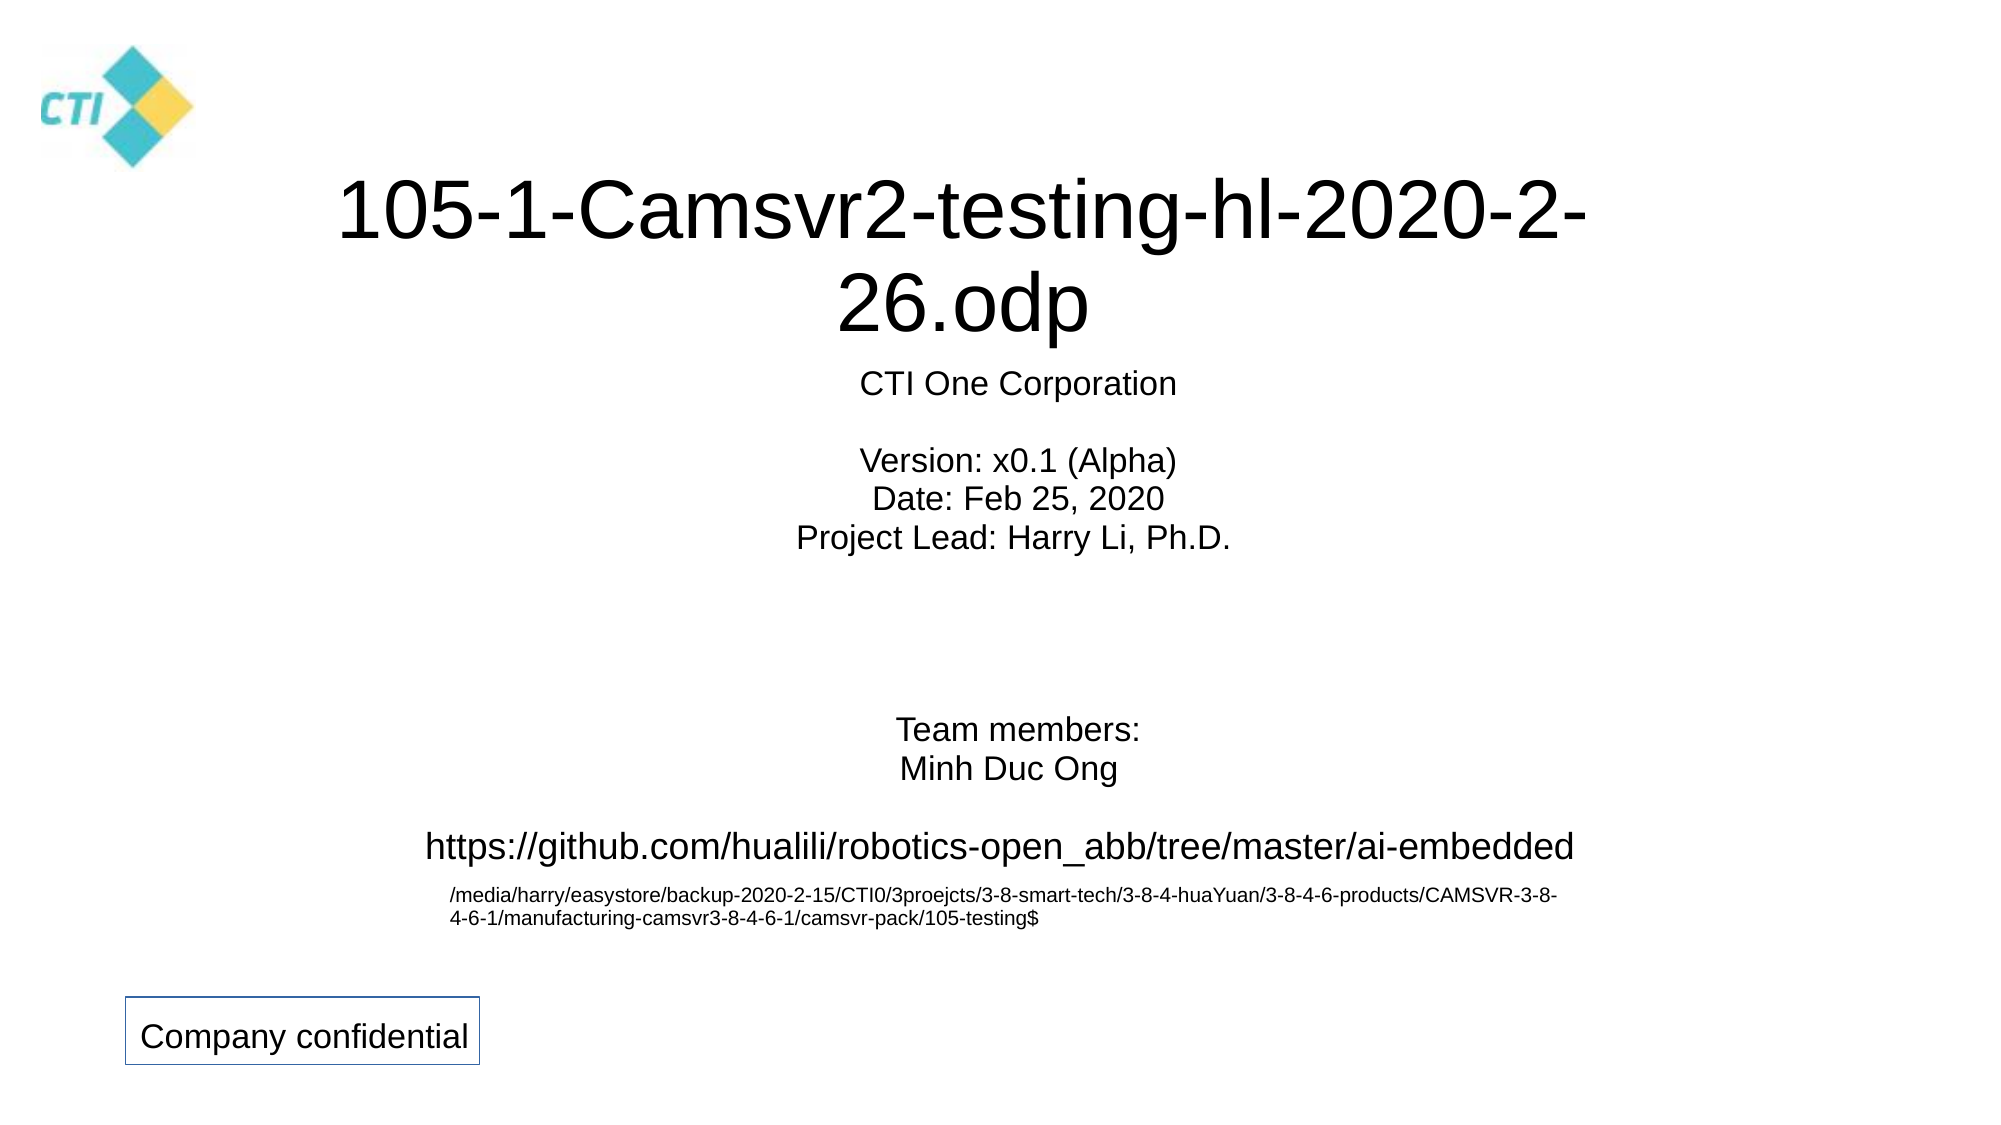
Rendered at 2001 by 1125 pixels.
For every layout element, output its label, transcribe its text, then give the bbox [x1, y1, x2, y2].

text_box CTI One Corporation Version: x0.1 (Alpha) Date: Feb 25, 2020 Project Lead: Harry Li, Ph.D. Team members: Minh Duc Ong [535, 357, 1502, 818]
text_box /media/harry/easystore/backup-2020-2-15/CTI0/3proejcts/3-8-smart-tech/3-8-4-huaYuan/3-8-4-6-products/CAMSVR-3-8-4-6-1/manufacturing-camsvr3-8-4-6-1/camsvr-pack/105-testing$ [435, 876, 1591, 976]
picture [41, 44, 196, 172]
text_box Company confidential [126, 1010, 495, 1065]
text_box https://github.com/hualili/robotics-open_abb/tree/master/ai-embedded [410, 818, 1591, 876]
text_box 105-1-Camsvr2-testing-hl-2020-2-26.odp [233, 160, 1695, 354]
